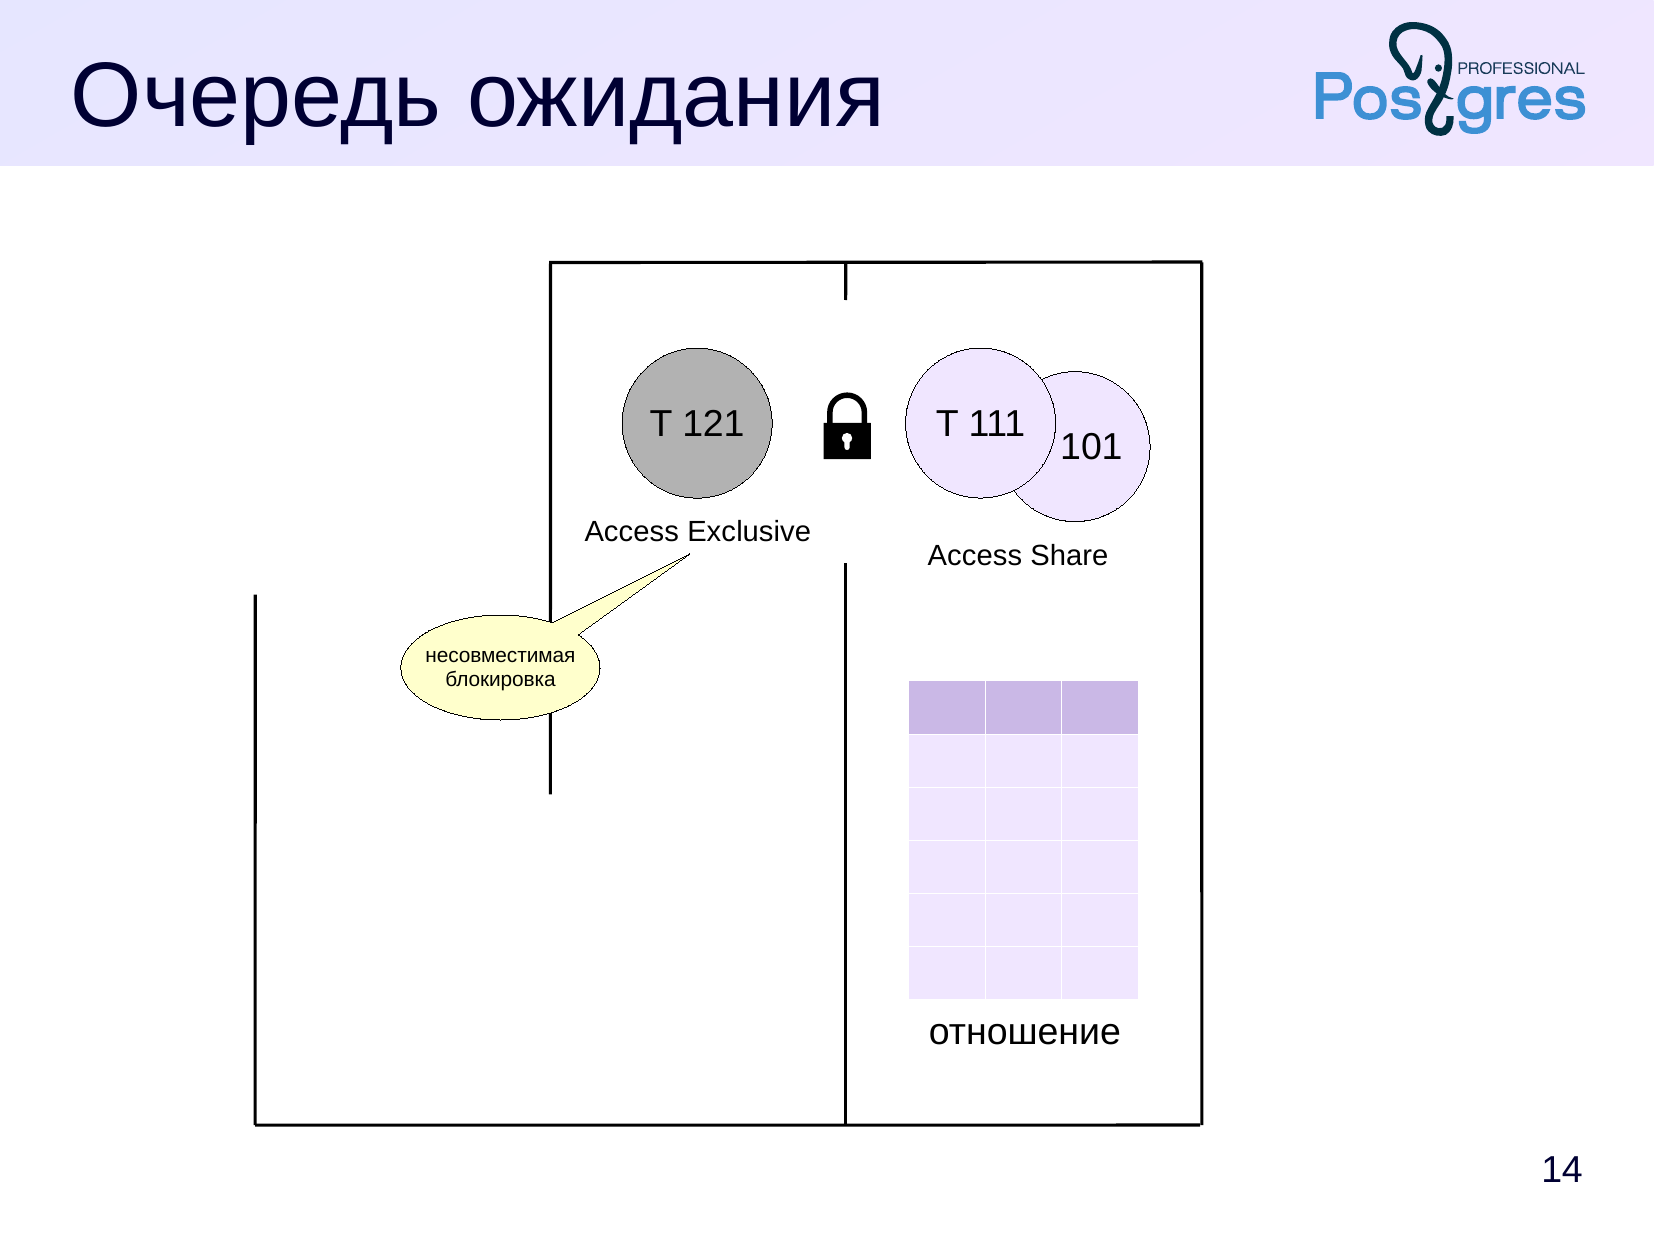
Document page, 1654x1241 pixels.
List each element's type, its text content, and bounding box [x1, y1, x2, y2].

text_box T 101 [1014, 371, 1151, 522]
text_box T 111 [905, 348, 1056, 499]
text_box Access Exclusive [569, 508, 827, 556]
text_box несовместимая блокировка [400, 553, 690, 721]
text_box [841, 432, 853, 451]
text_box отношение [939, 1000, 1111, 1068]
text_box Access Share [912, 531, 1124, 580]
text_box [908, 680, 1139, 1000]
picture [823, 392, 871, 460]
text_box T 121 [622, 348, 773, 499]
title Очередь ожидания [70, 43, 1241, 147]
